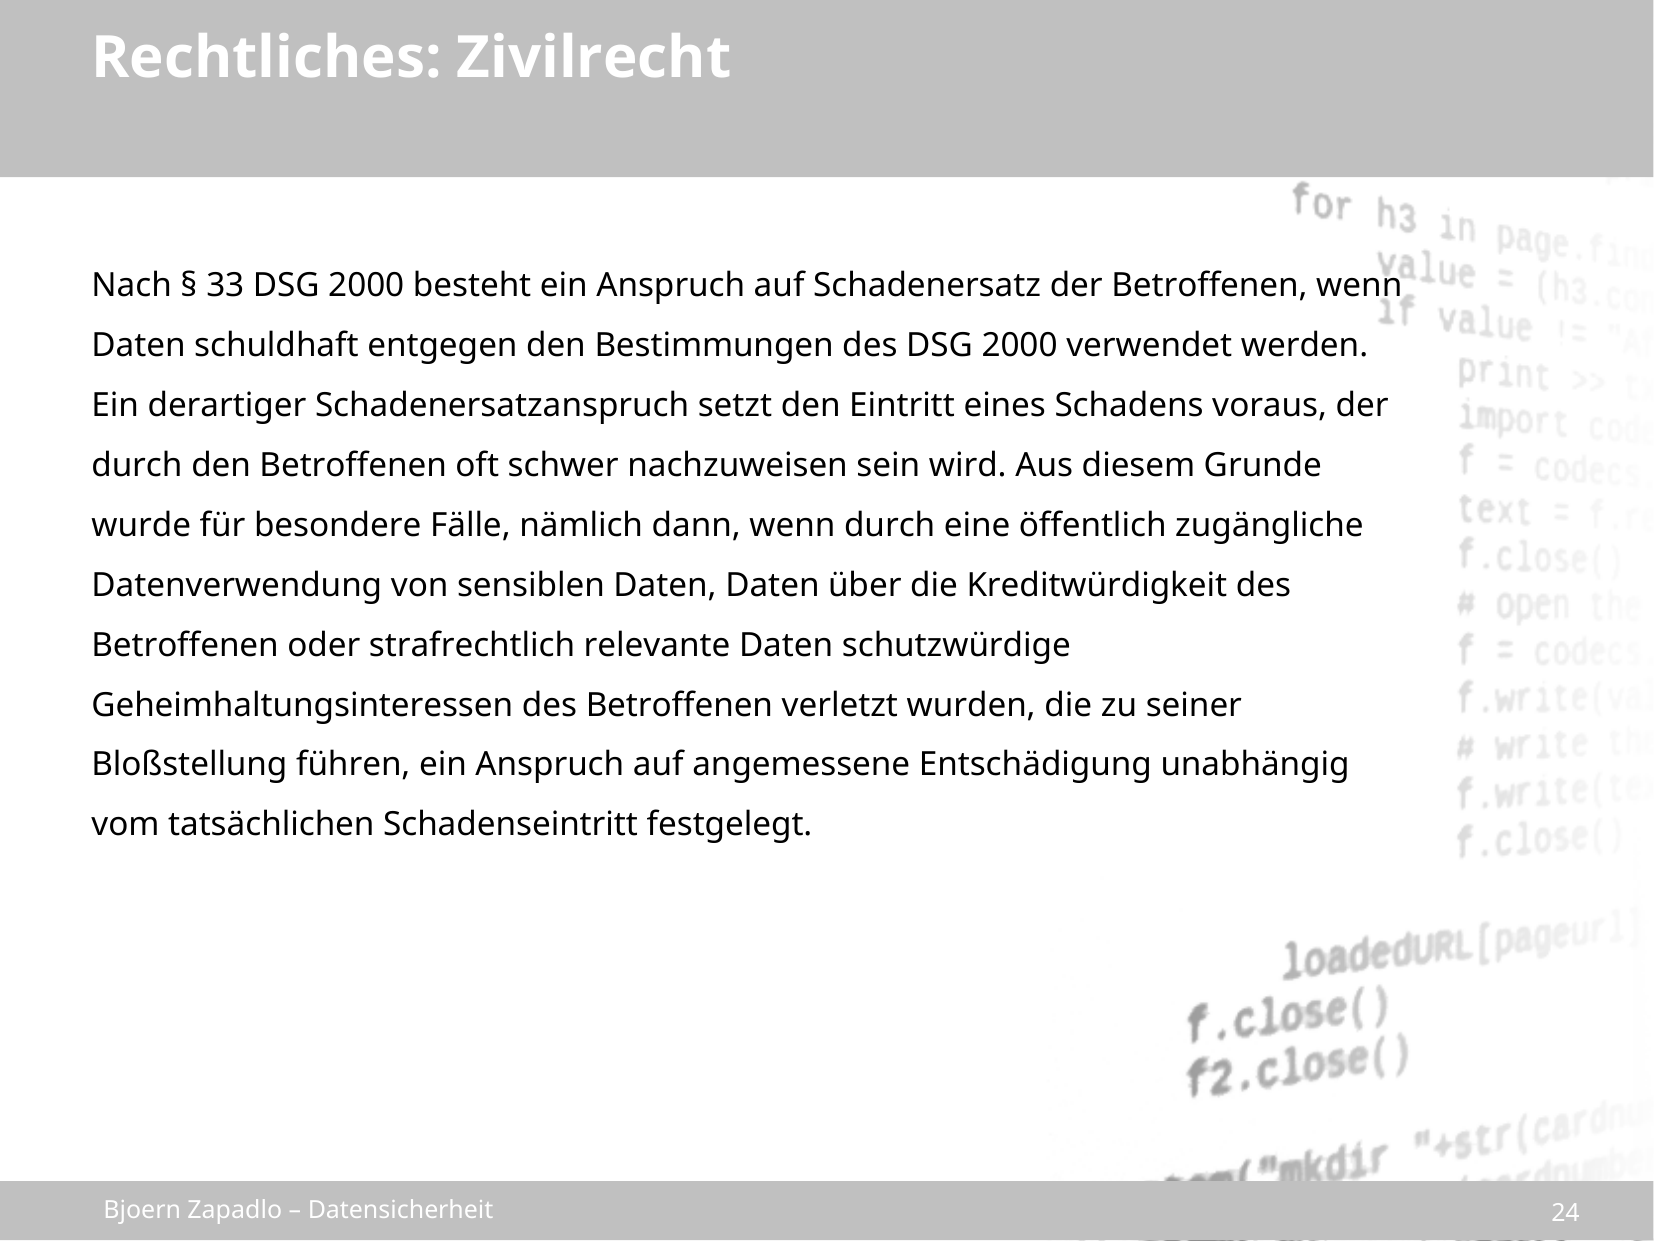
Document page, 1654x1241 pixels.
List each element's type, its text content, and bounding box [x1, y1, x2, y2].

text_box Rechtliches: Zivilrecht [76, 17, 1444, 98]
picture [0, 178, 1654, 1181]
text_box Nach § 33 DSG 2000 besteht ein Anspruch auf Schadenersatz der Betroffenen, wenn Daten schuldhaft entgegen den Bestimmungen des DSG 2000 verwendet werden. Ein derartiger Schadenersatzanspruch setzt den Eintritt eines Schadens voraus, der durch den Betroffenen oft schwer nachzuweisen sein wird. Aus diesem Grunde wurde für besondere Fälle, nämlich dann, wenn durch eine öffentlich zugängliche Datenverwendung von sensiblen Daten, Daten über die Kreditwürdigkeit des Betroffenen oder strafrechtlich relevante Daten schutzwürdige Geheimhaltungsinteressen des Betroffenen verletzt wurden, die zu seiner Bloßstellung führen, ein Anspruch auf angemessene Entschädigung unabhängig vom tatsächlichen Schadenseintritt festgelegt. [76, 236, 1432, 940]
